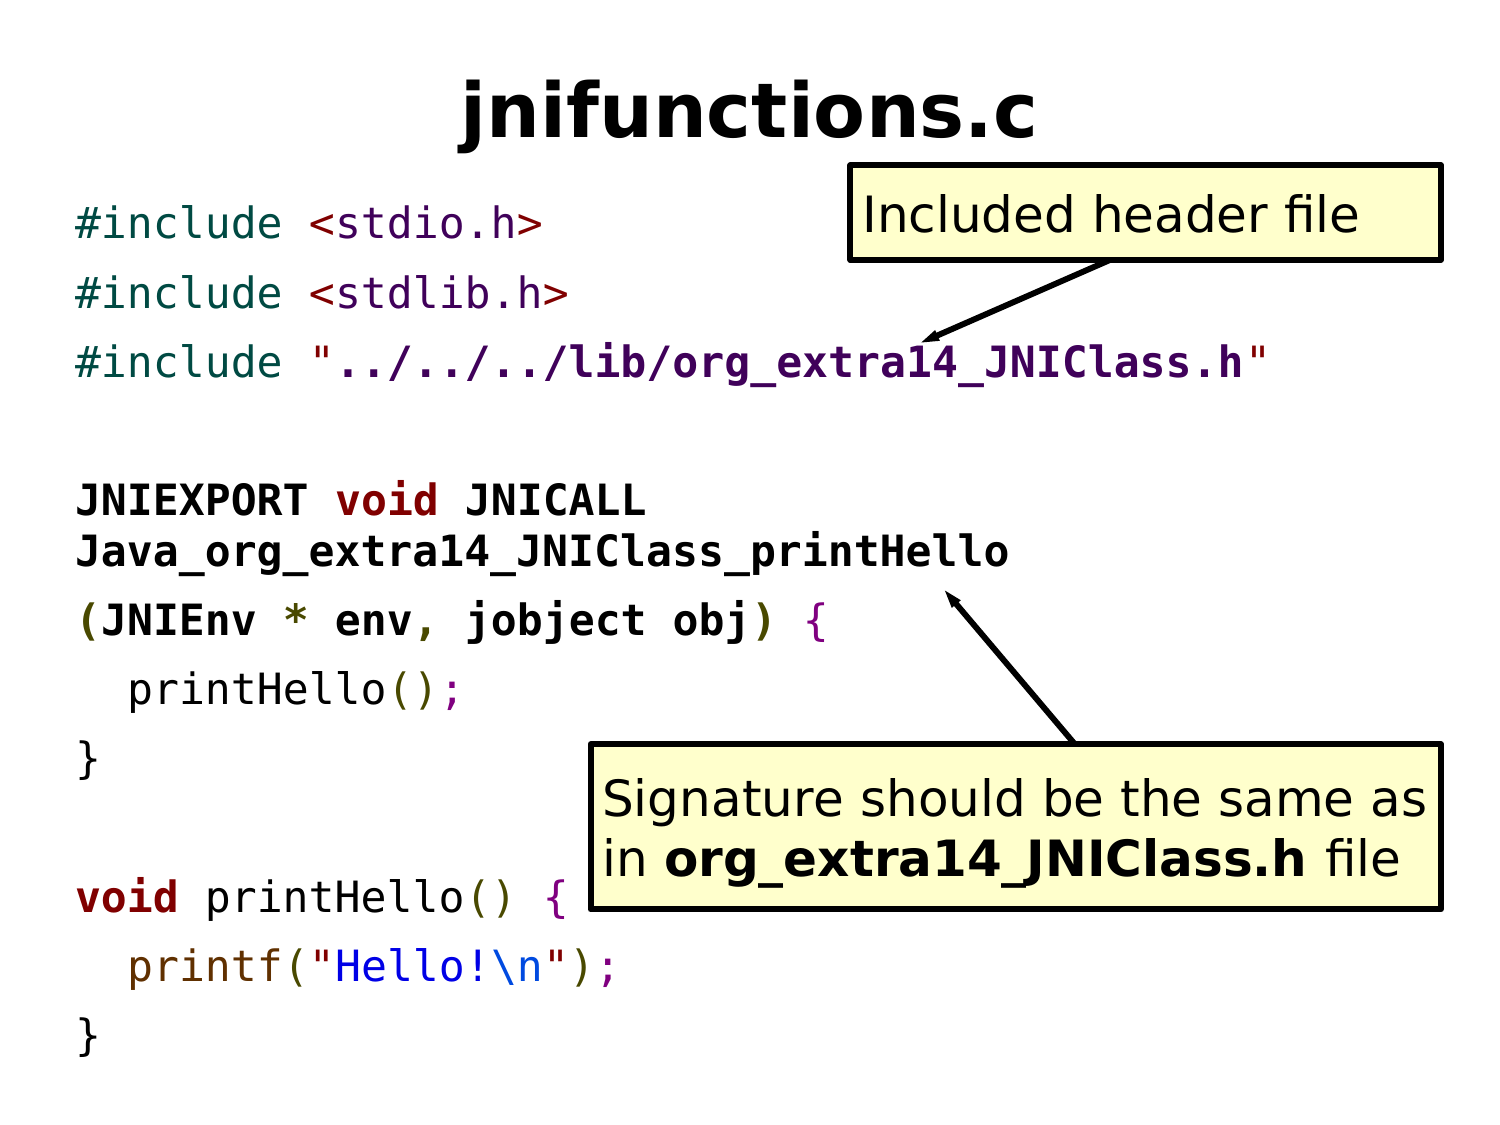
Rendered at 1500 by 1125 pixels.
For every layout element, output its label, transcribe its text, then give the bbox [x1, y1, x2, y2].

title jnifunctions.c [75, 44, 1425, 177]
text_box Signature should be the same as in org_extra14_JNIClass.h file [590, 744, 1441, 910]
text_box Included header file [850, 165, 1441, 260]
list #include <stdio.h> #include <stdlib.h> #include "../../../lib/org_extra14_JNIClass.h" JNIEXPORT void JNICALL Java_org_extra14_JNIClass_printHello (JNIEnv * env, jobject obj) { printHello(); } void printHello() { printf("Hello!\n"); } [75, 198, 1477, 1070]
